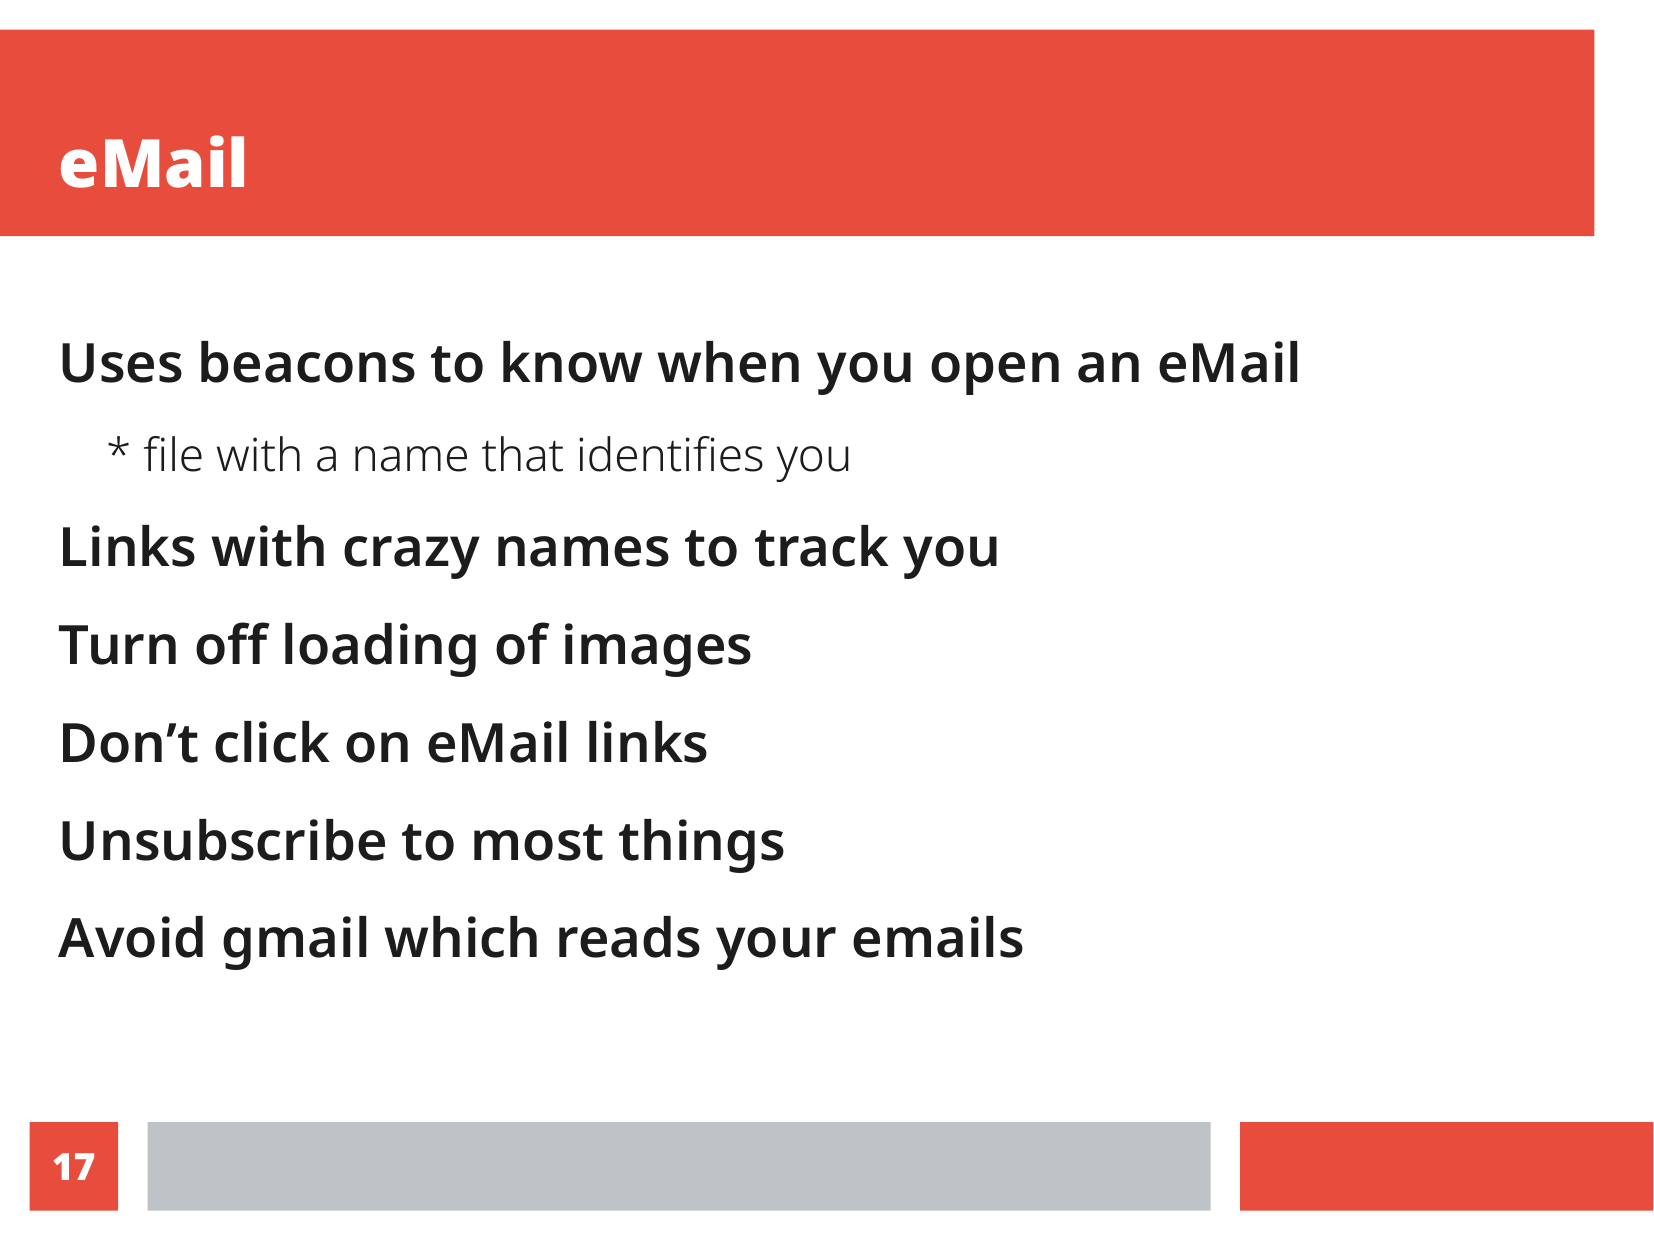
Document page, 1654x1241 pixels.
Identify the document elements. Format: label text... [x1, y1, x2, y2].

title eMail [59, 59, 1595, 207]
list Uses beacons to know when you open an eMail * file with a name that identifies you Links with crazy names to track you Turn off loading of images Don’t click on eMail links Unsubscribe to most things Avoid gmail which reads your emails [59, 324, 1565, 1093]
